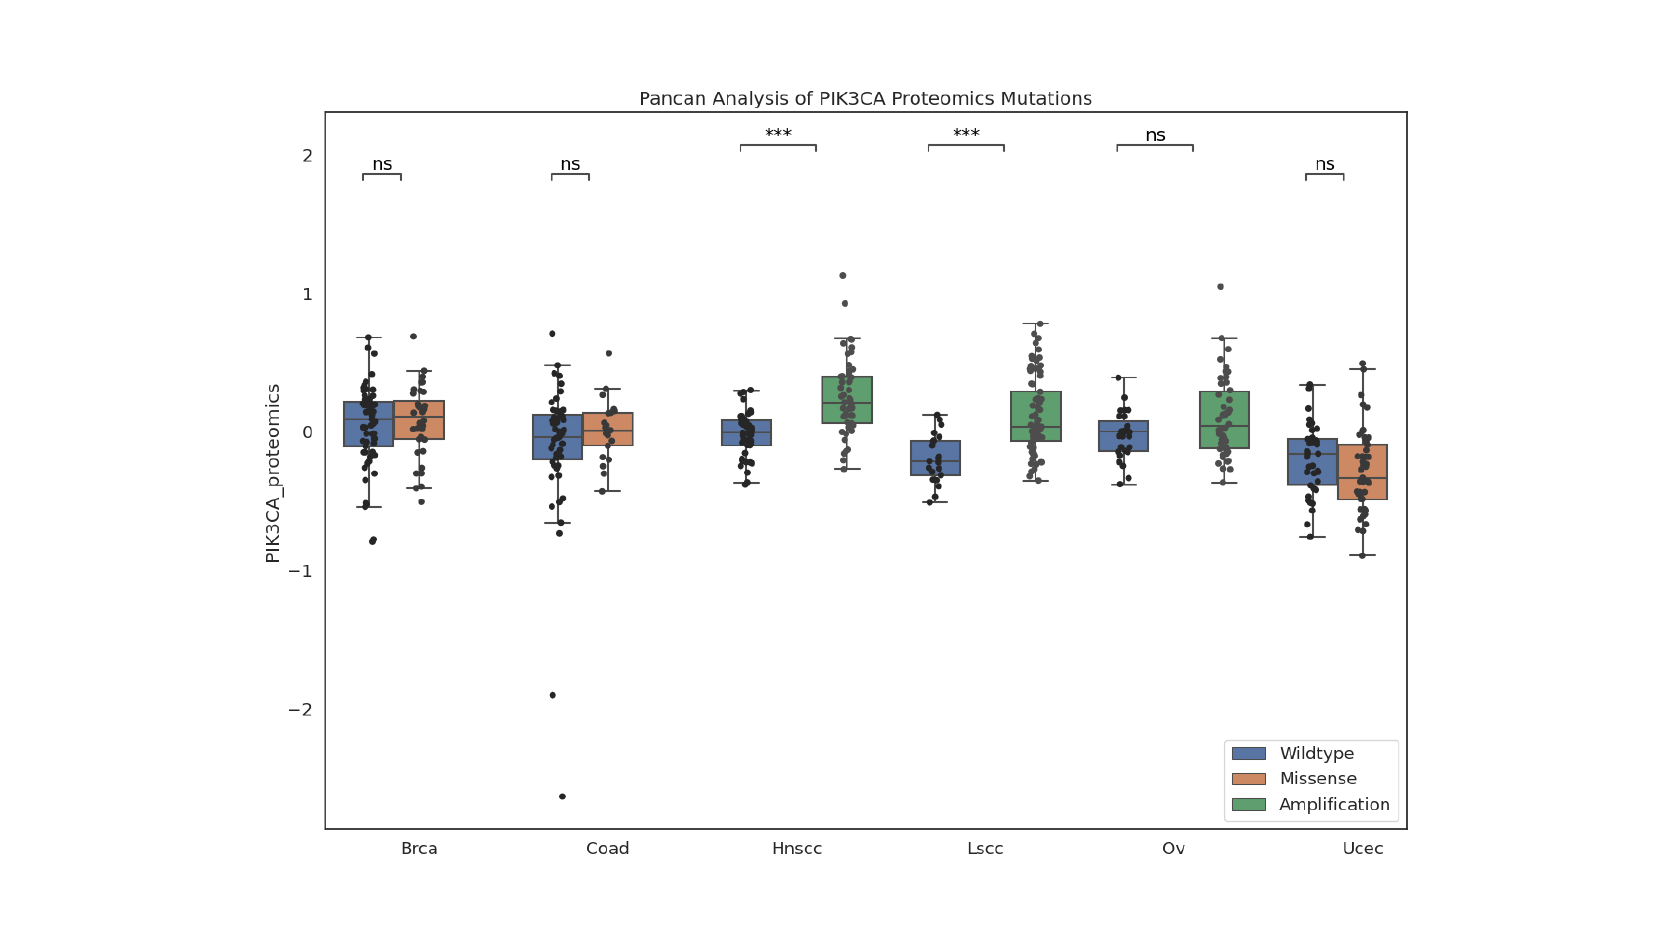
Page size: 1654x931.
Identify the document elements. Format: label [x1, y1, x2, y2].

picture [150, 0, 1546, 931]
